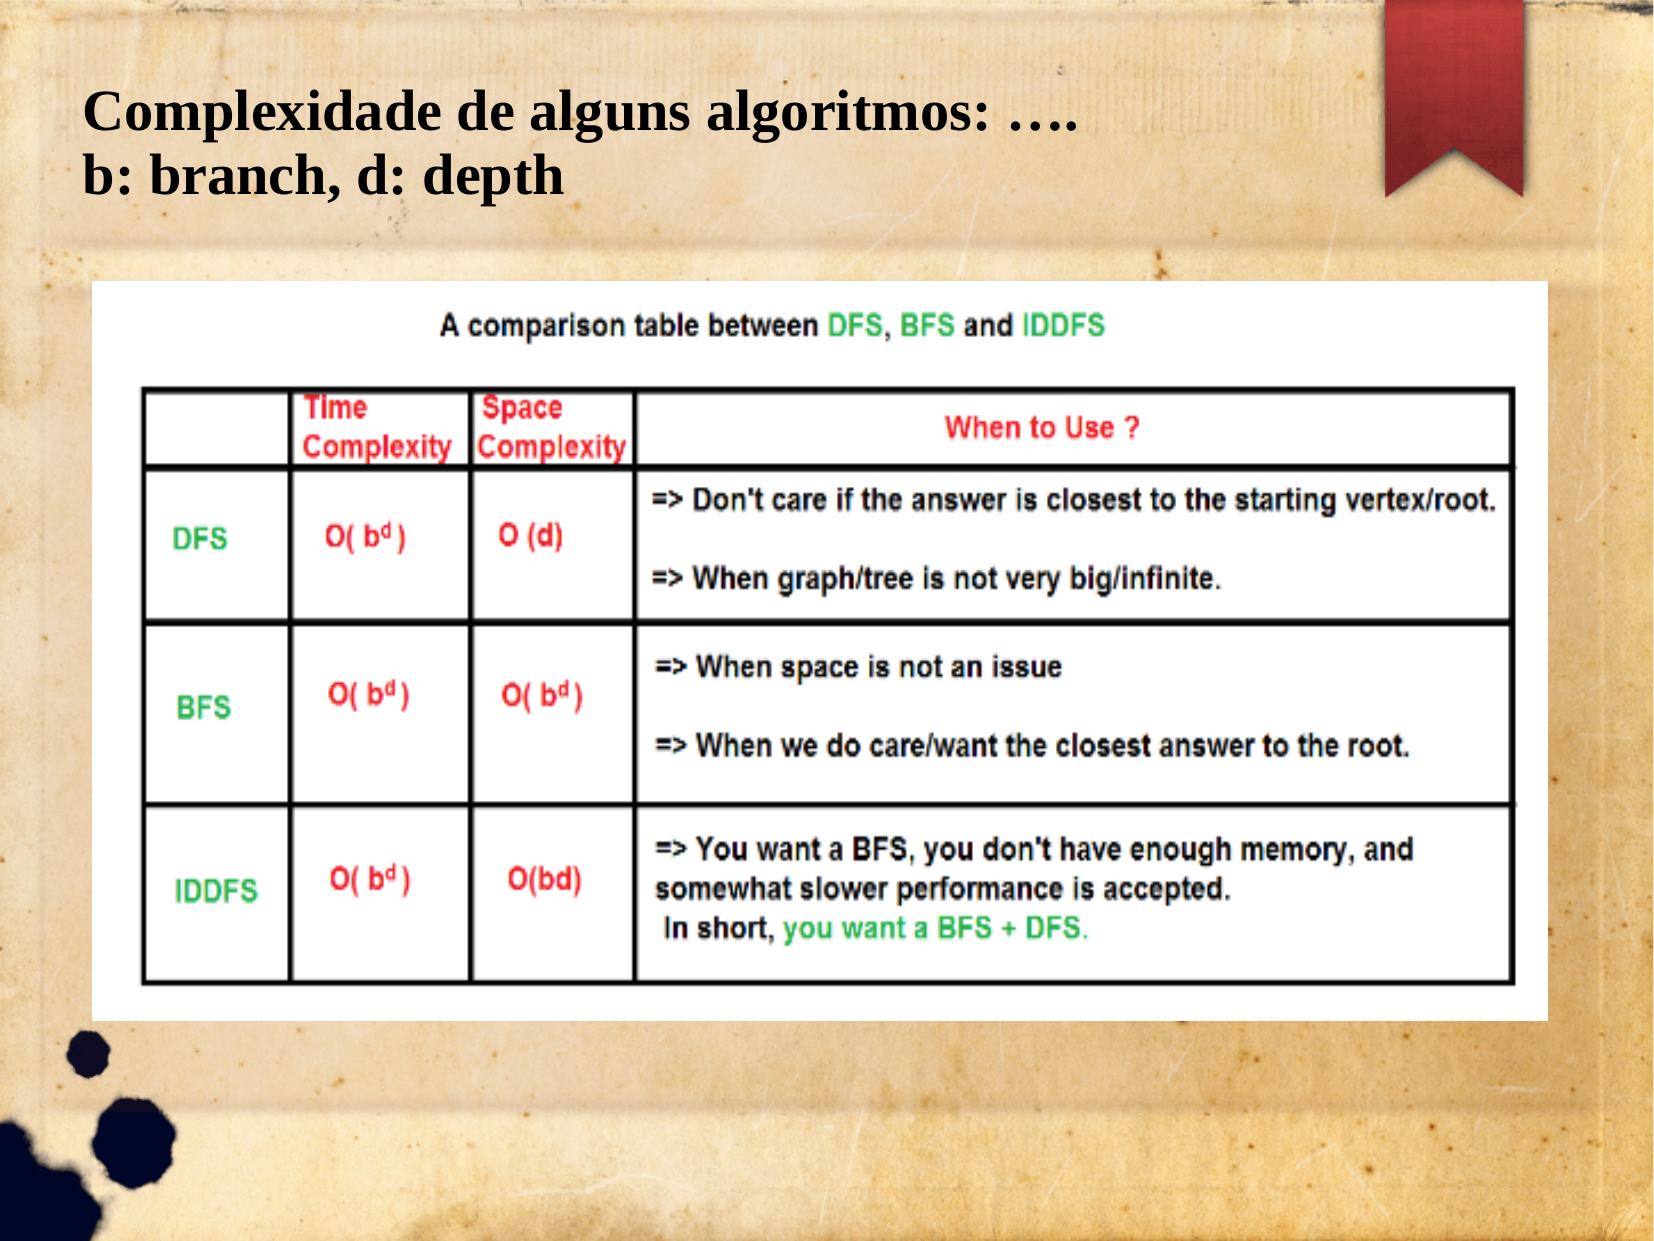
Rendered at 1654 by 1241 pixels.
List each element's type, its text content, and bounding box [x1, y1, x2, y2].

picture [0, 0, 1654, 1241]
title Complexidade de alguns algoritmos: …. b: branch, d: depth [82, 49, 1347, 237]
